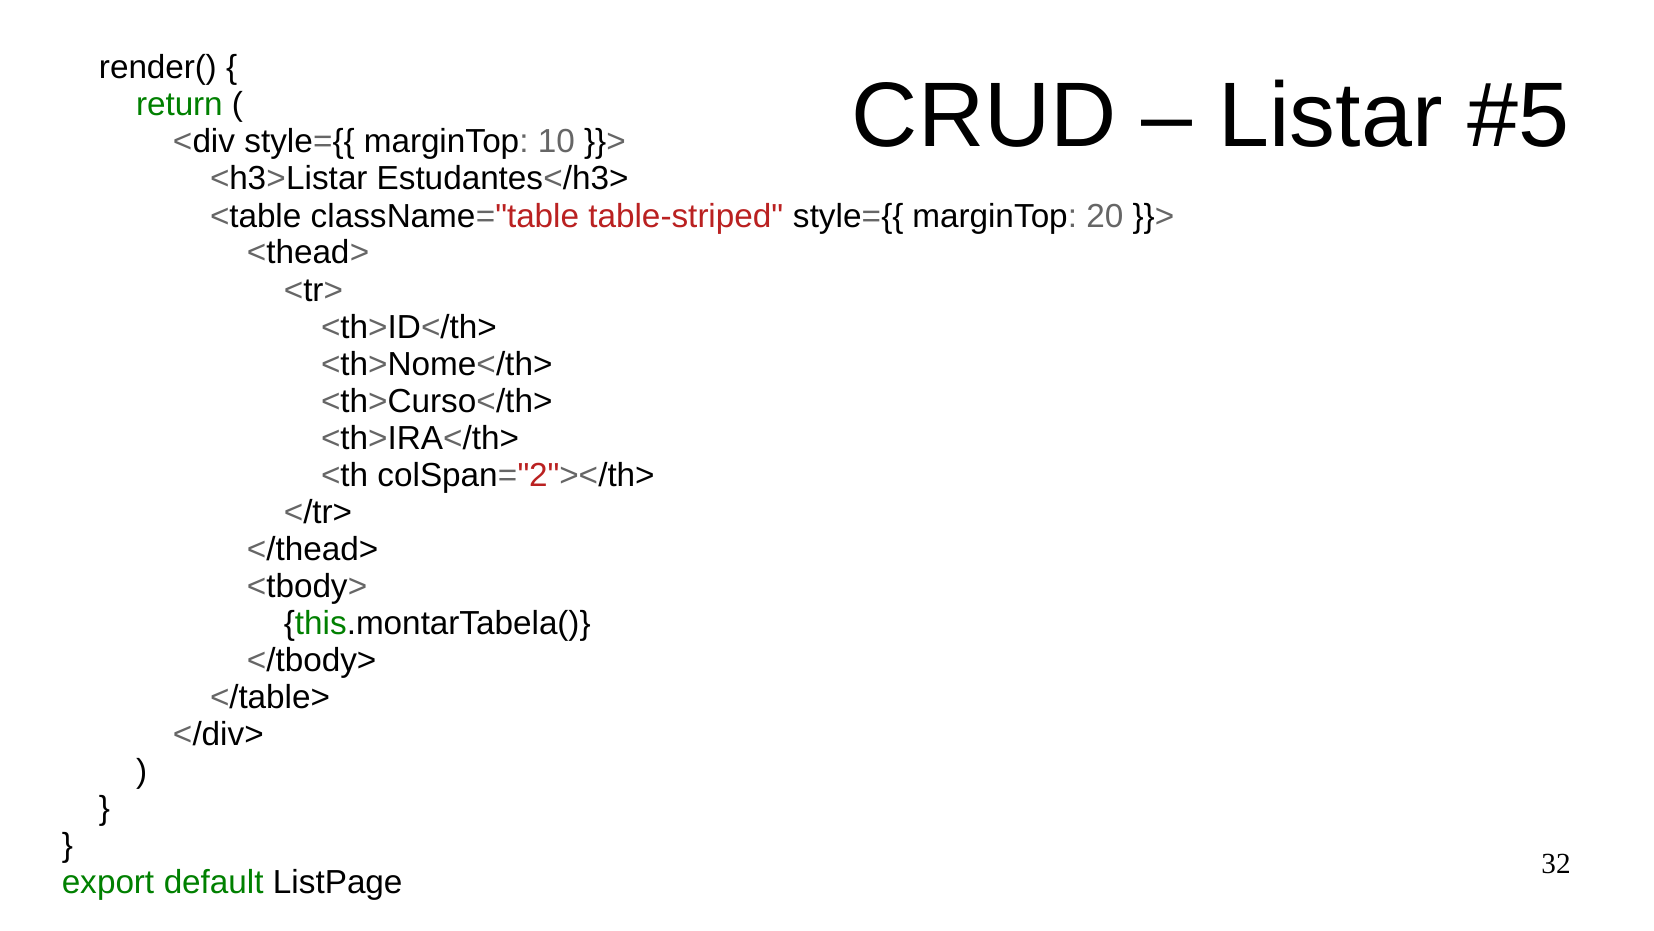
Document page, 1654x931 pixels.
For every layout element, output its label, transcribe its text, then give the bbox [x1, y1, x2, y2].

text_box render() { return ( <div style={{ marginTop: 10 }}> <h3>Listar Estudantes</h3> <table className="table table-striped" style={{ marginTop: 20 }}> <thead> <tr> <th>ID</th> <th>Nome</th> <th>Curso</th> <th>IRA</th> <th colSpan="2"></th> </tr> </thead> <tbody> {this.montarTabela()} </tbody> </table> </div> ) } } export default ListPage [47, 41, 1257, 908]
title CRUD – Listar #5 [82, 37, 1571, 193]
